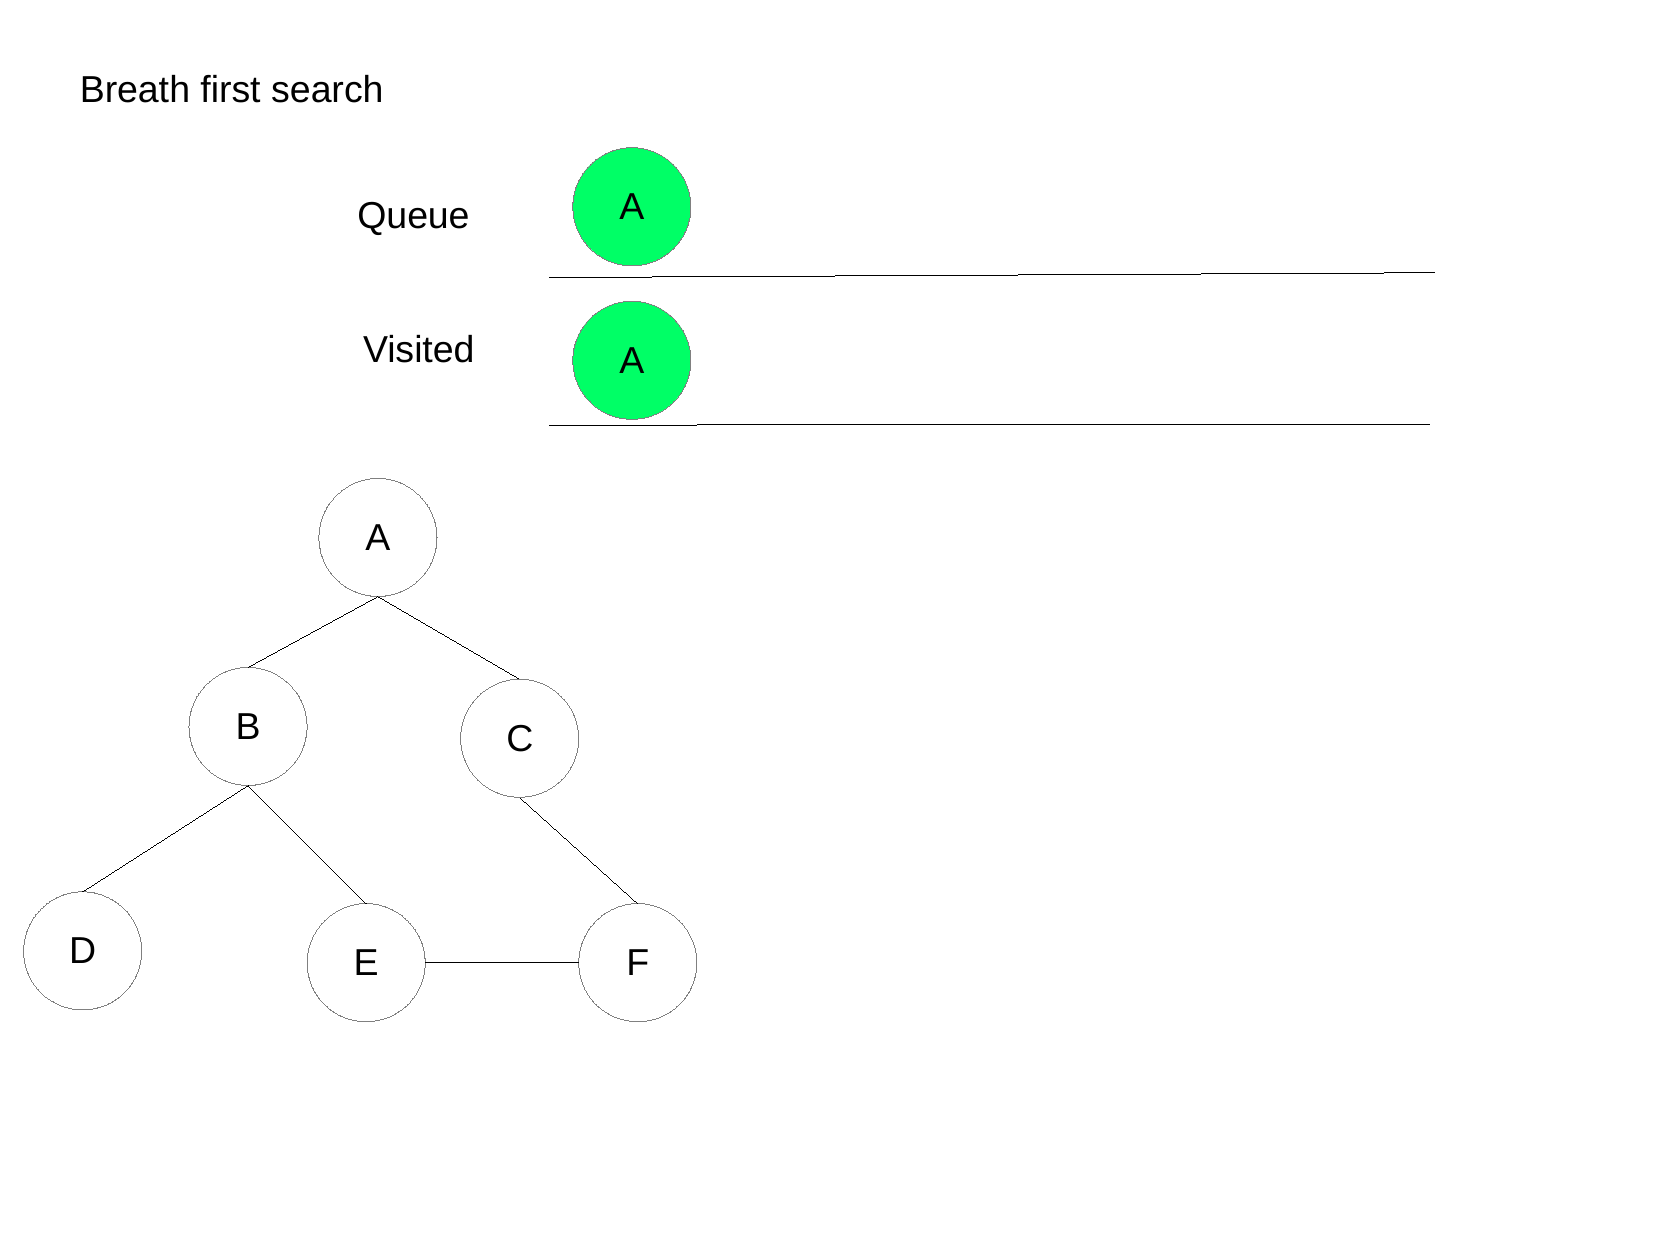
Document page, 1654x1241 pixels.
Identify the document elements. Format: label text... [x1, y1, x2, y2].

text_box B [188, 667, 308, 786]
text_box A [572, 301, 691, 420]
text_box Queue [342, 186, 508, 249]
text_box E [307, 903, 426, 1022]
text_box Visited [348, 321, 585, 378]
text_box D [23, 891, 142, 1010]
text_box C [460, 679, 579, 798]
text_box A [318, 478, 438, 597]
text_box Breath first search [59, 54, 851, 166]
text_box F [578, 903, 697, 1022]
text_box A [572, 147, 691, 266]
